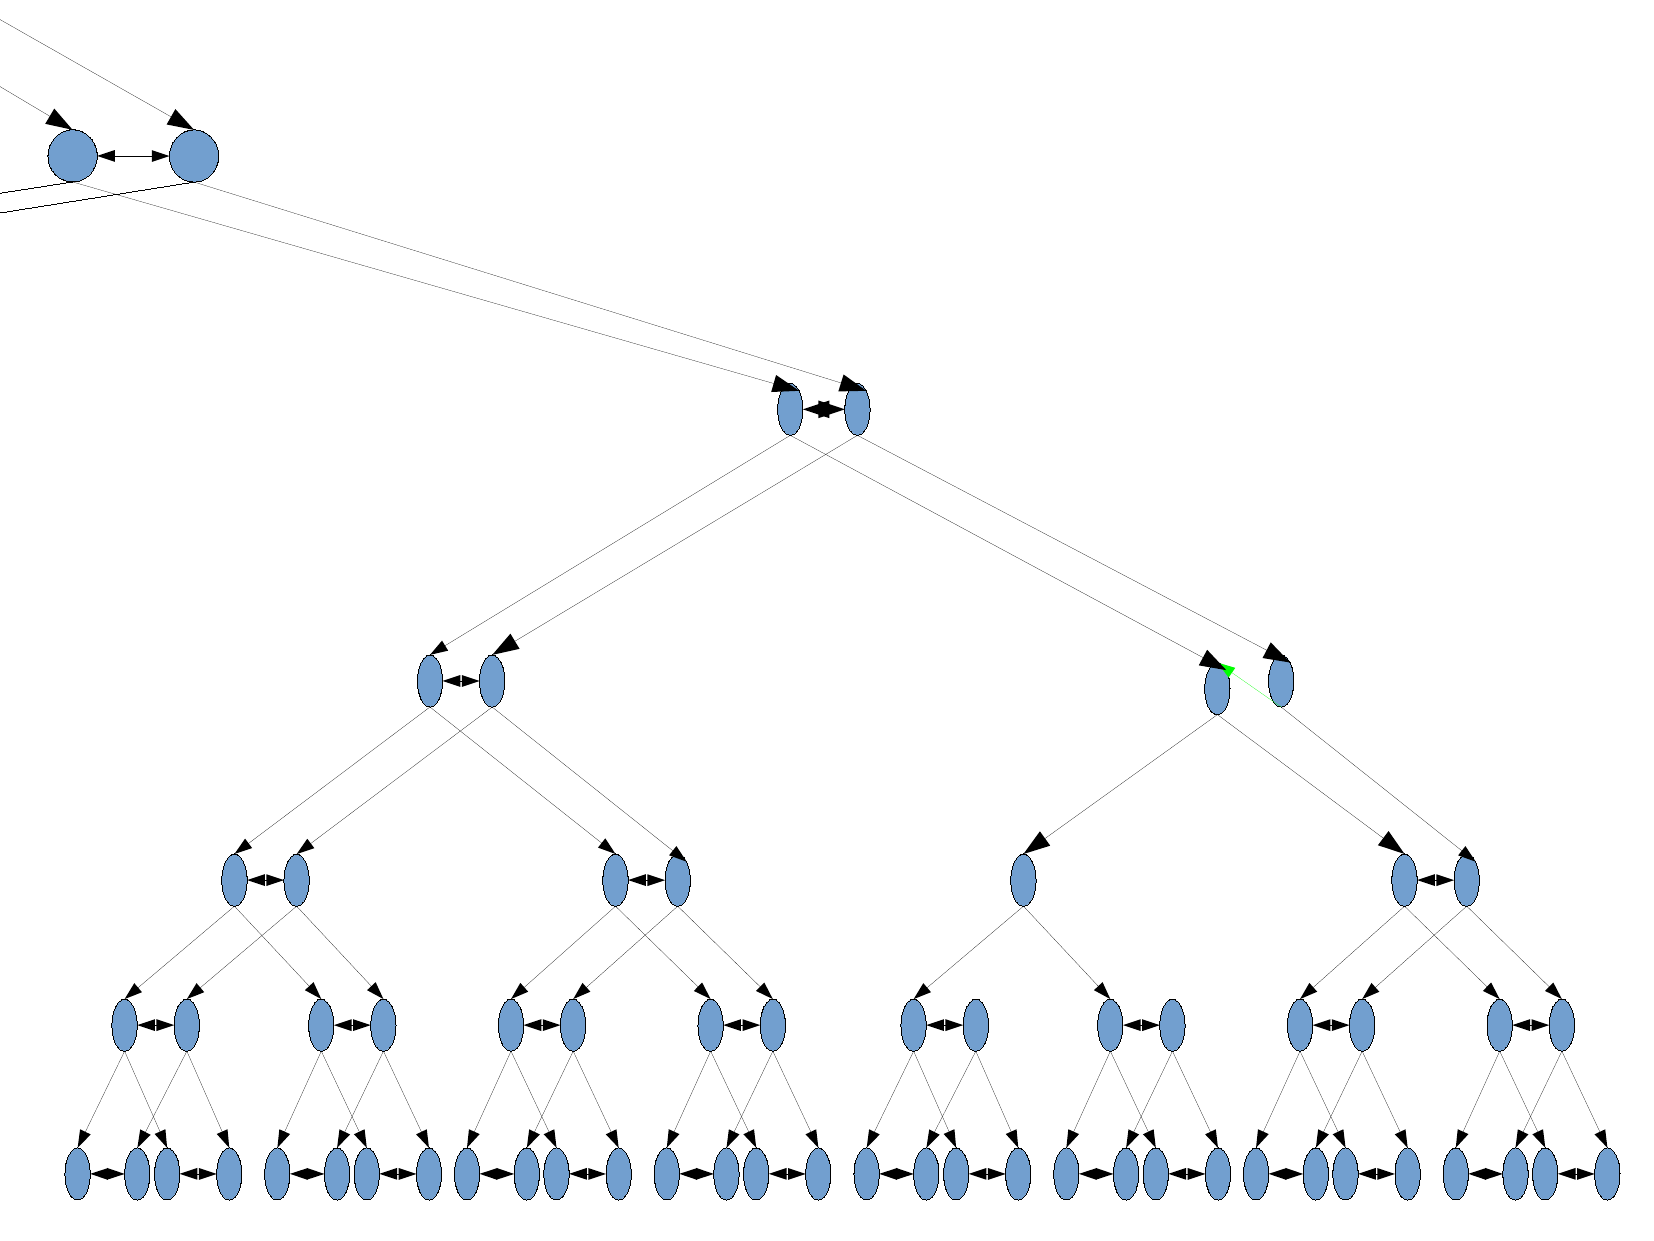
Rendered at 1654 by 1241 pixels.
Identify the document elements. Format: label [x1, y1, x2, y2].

text_box [454, 1147, 480, 1200]
text_box [913, 1147, 939, 1201]
text_box [1549, 999, 1575, 1051]
text_box [283, 854, 310, 906]
text_box [498, 999, 524, 1051]
text_box [654, 1147, 680, 1200]
text_box [606, 1147, 632, 1201]
text_box [479, 654, 505, 707]
text_box [1053, 1147, 1079, 1200]
text_box [1454, 857, 1480, 906]
text_box [805, 1147, 831, 1201]
text_box [943, 1148, 969, 1200]
text_box [514, 1148, 540, 1201]
text_box [1268, 660, 1294, 707]
text_box [560, 999, 586, 1052]
text_box [777, 391, 803, 435]
text_box [1349, 999, 1375, 1052]
text_box [174, 999, 200, 1052]
text_box [308, 999, 334, 1052]
text_box [697, 999, 724, 1052]
text_box [844, 391, 871, 435]
text_box [154, 1148, 180, 1200]
text_box [1594, 1147, 1621, 1201]
text_box [1287, 999, 1313, 1051]
text_box [790, 383, 799, 390]
text_box [1303, 1148, 1329, 1201]
text_box [900, 999, 927, 1052]
text_box [1332, 1147, 1359, 1200]
text_box [857, 383, 866, 389]
text_box [264, 1147, 290, 1200]
text_box [1395, 1147, 1421, 1201]
text_box [1502, 1147, 1529, 1201]
text_box [1005, 1148, 1031, 1201]
text_box [221, 854, 248, 906]
text_box [169, 129, 219, 182]
text_box [713, 1147, 740, 1201]
text_box [665, 857, 691, 906]
text_box [47, 129, 98, 182]
text_box [354, 1147, 380, 1200]
text_box [324, 1147, 350, 1201]
text_box [543, 1147, 570, 1200]
text_box [1391, 854, 1418, 906]
text_box [216, 1147, 242, 1201]
text_box [760, 999, 786, 1051]
text_box [1159, 999, 1186, 1052]
text_box [111, 999, 138, 1052]
text_box [416, 1147, 442, 1201]
text_box [853, 1147, 880, 1200]
text_box [743, 1148, 769, 1200]
text_box [124, 1147, 150, 1201]
text_box [1443, 1148, 1469, 1200]
text_box [1487, 999, 1513, 1052]
text_box [1143, 1147, 1169, 1200]
text_box [963, 999, 989, 1052]
text_box [1205, 1148, 1231, 1201]
text_box [64, 1147, 91, 1200]
text_box [1243, 1147, 1269, 1200]
text_box [602, 854, 629, 906]
text_box [1532, 1148, 1558, 1200]
text_box [1097, 999, 1123, 1052]
text_box [370, 999, 397, 1052]
text_box [1113, 1147, 1139, 1201]
text_box [1010, 854, 1037, 906]
text_box [417, 655, 443, 707]
text_box [1204, 668, 1231, 715]
